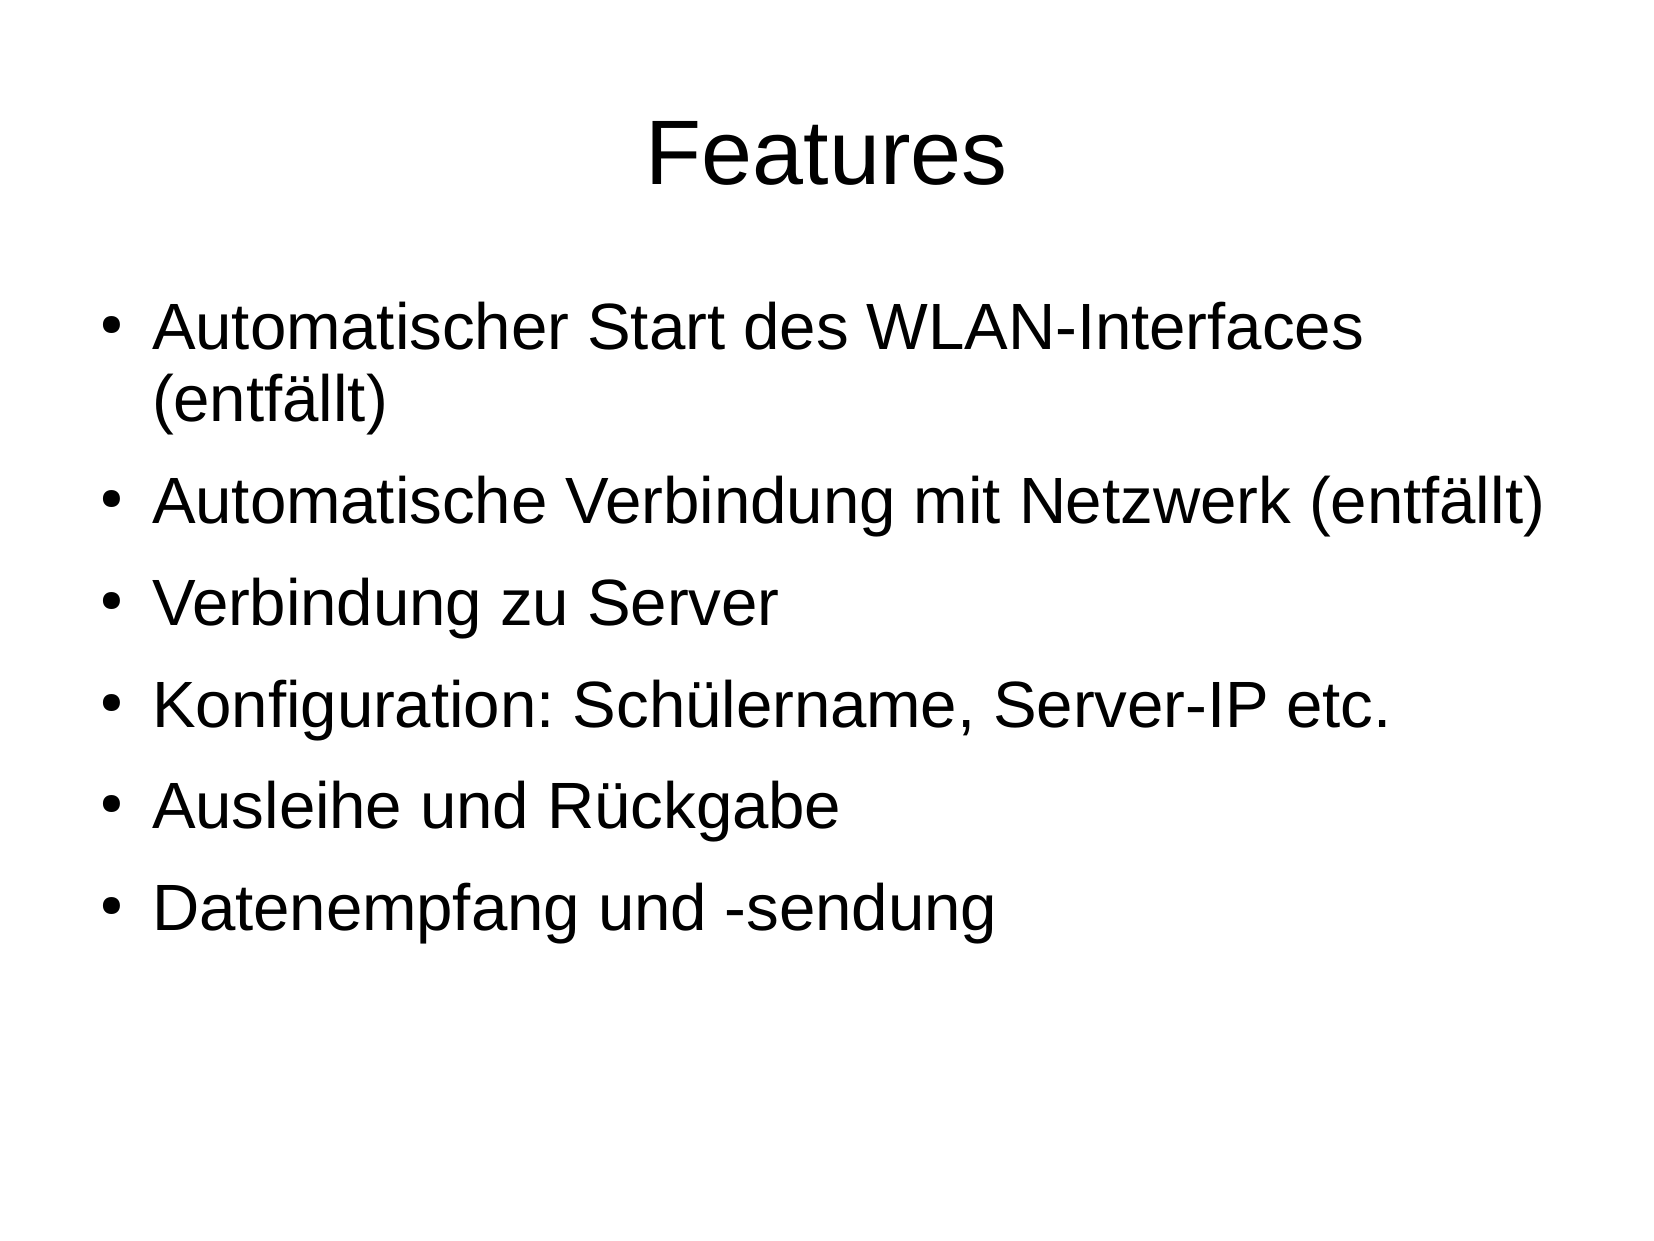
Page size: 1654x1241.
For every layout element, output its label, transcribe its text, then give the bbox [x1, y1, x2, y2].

list Automatischer Start des WLAN-Interfaces (entfällt) Automatische Verbindung mit Netzwerk (entfällt) Verbindung zu Server Konfiguration: Schülername, Server-IP etc. Ausleihe und Rückgabe Datenempfang und -sendung [82, 290, 1571, 1010]
title Features [82, 49, 1571, 257]
